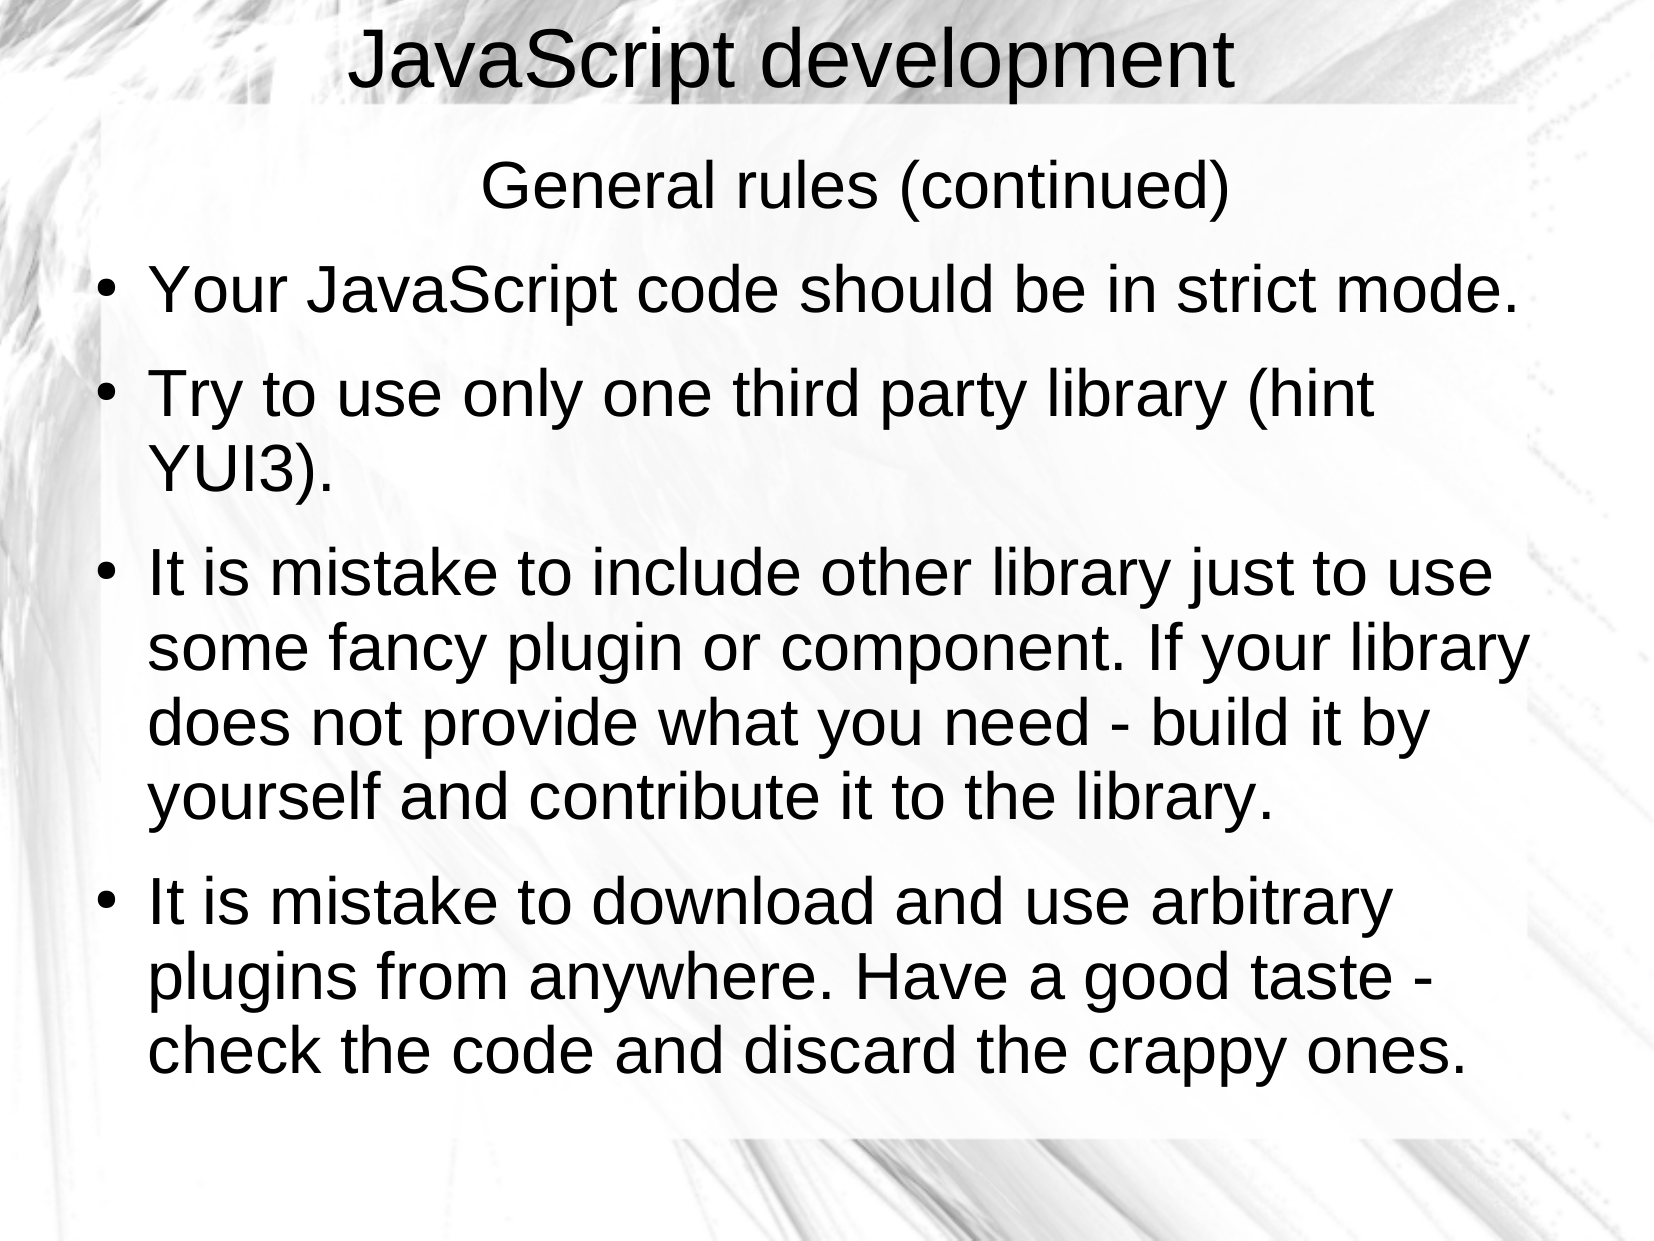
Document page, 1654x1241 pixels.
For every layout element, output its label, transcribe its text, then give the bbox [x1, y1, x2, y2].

title JavaScript development [47, 0, 1536, 119]
picture [0, 0, 1654, 1241]
list General rules (continued) Your JavaScript code should be in strict mode. Try to use only one third party library (hint YUI3). It is mistake to include other library just to use some fancy plugin or component. If your library does not provide what you need - build it by yourself and contribute it to the library. It is mistake to download and use arbitrary plugins from anywhere. Have a good taste - check the code and discard the crappy ones. [76, 147, 1565, 1114]
